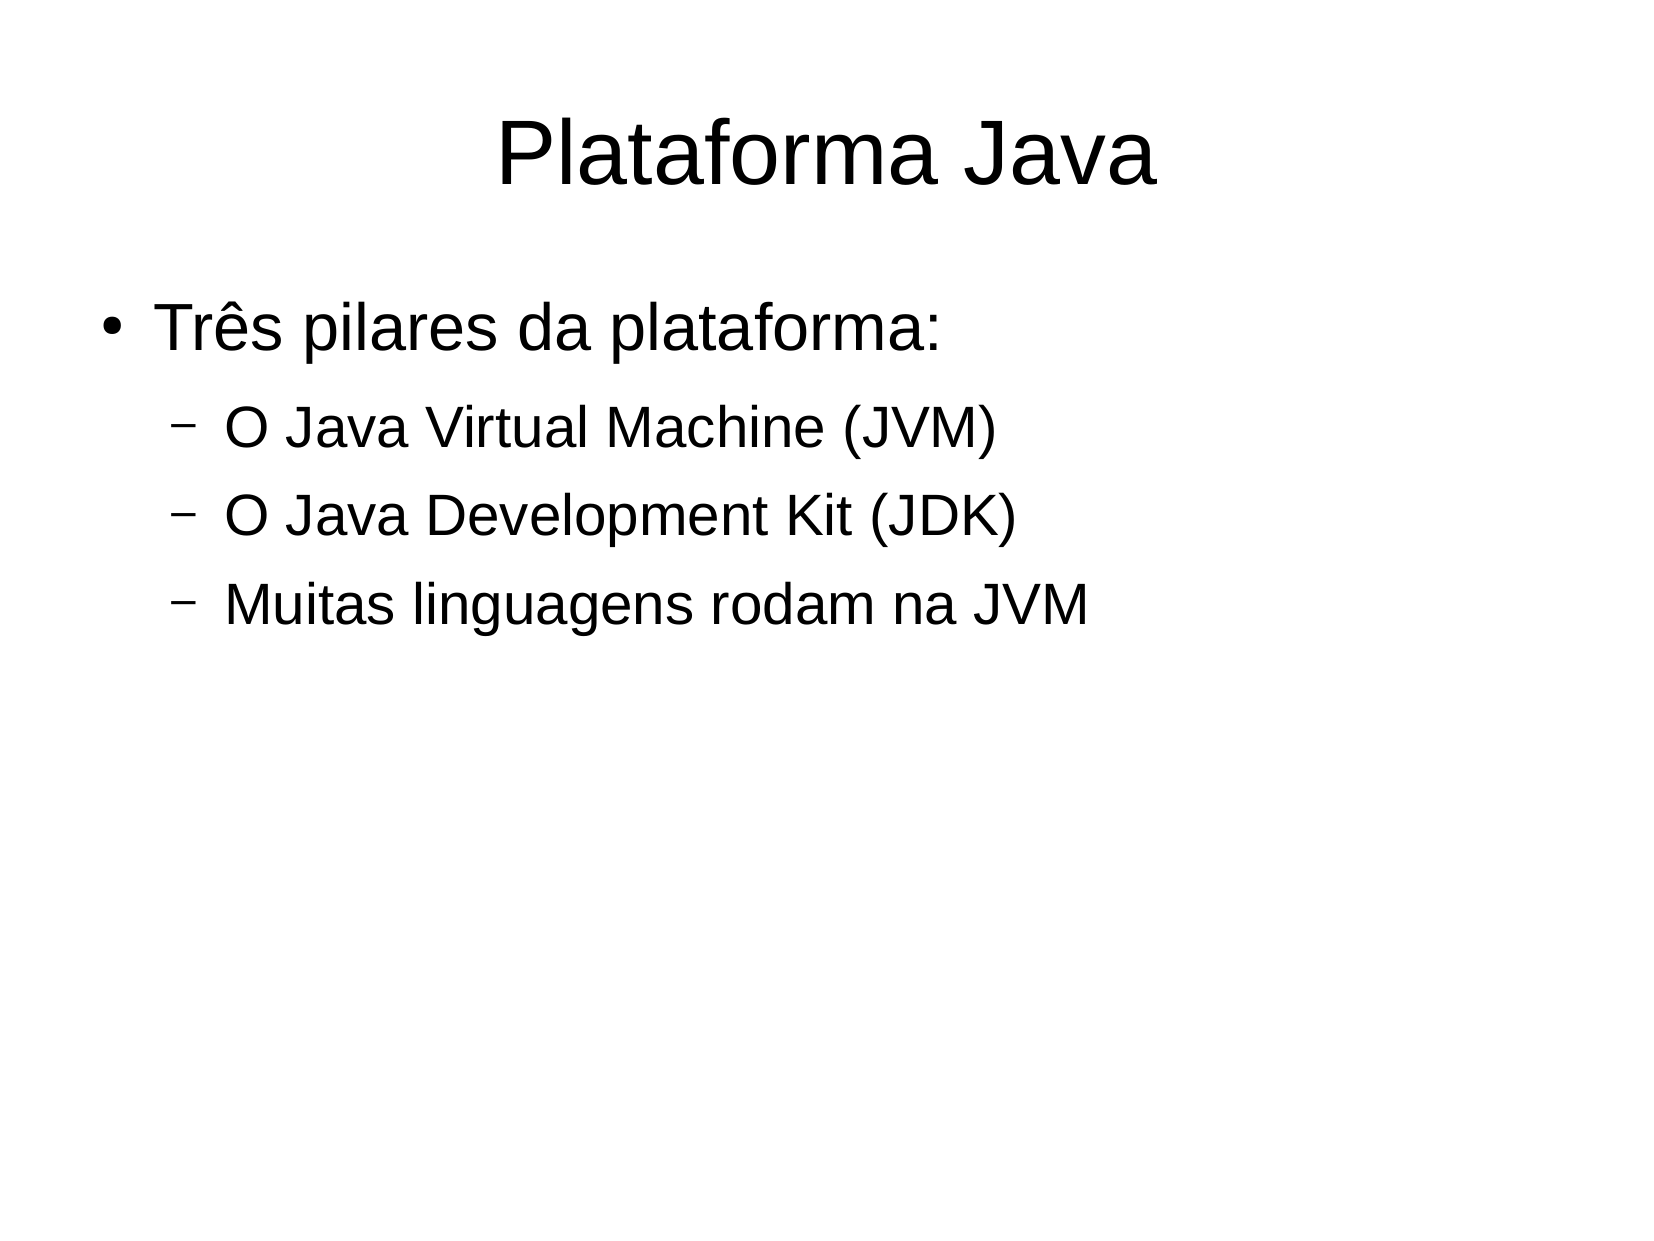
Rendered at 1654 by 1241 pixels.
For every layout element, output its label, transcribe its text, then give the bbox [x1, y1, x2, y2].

list Três pilares da plataforma: O Java Virtual Machine (JVM) O Java Development Kit (JDK) Muitas linguagens rodam na JVM [82, 290, 1571, 1010]
title Plataforma Java [82, 49, 1571, 257]
